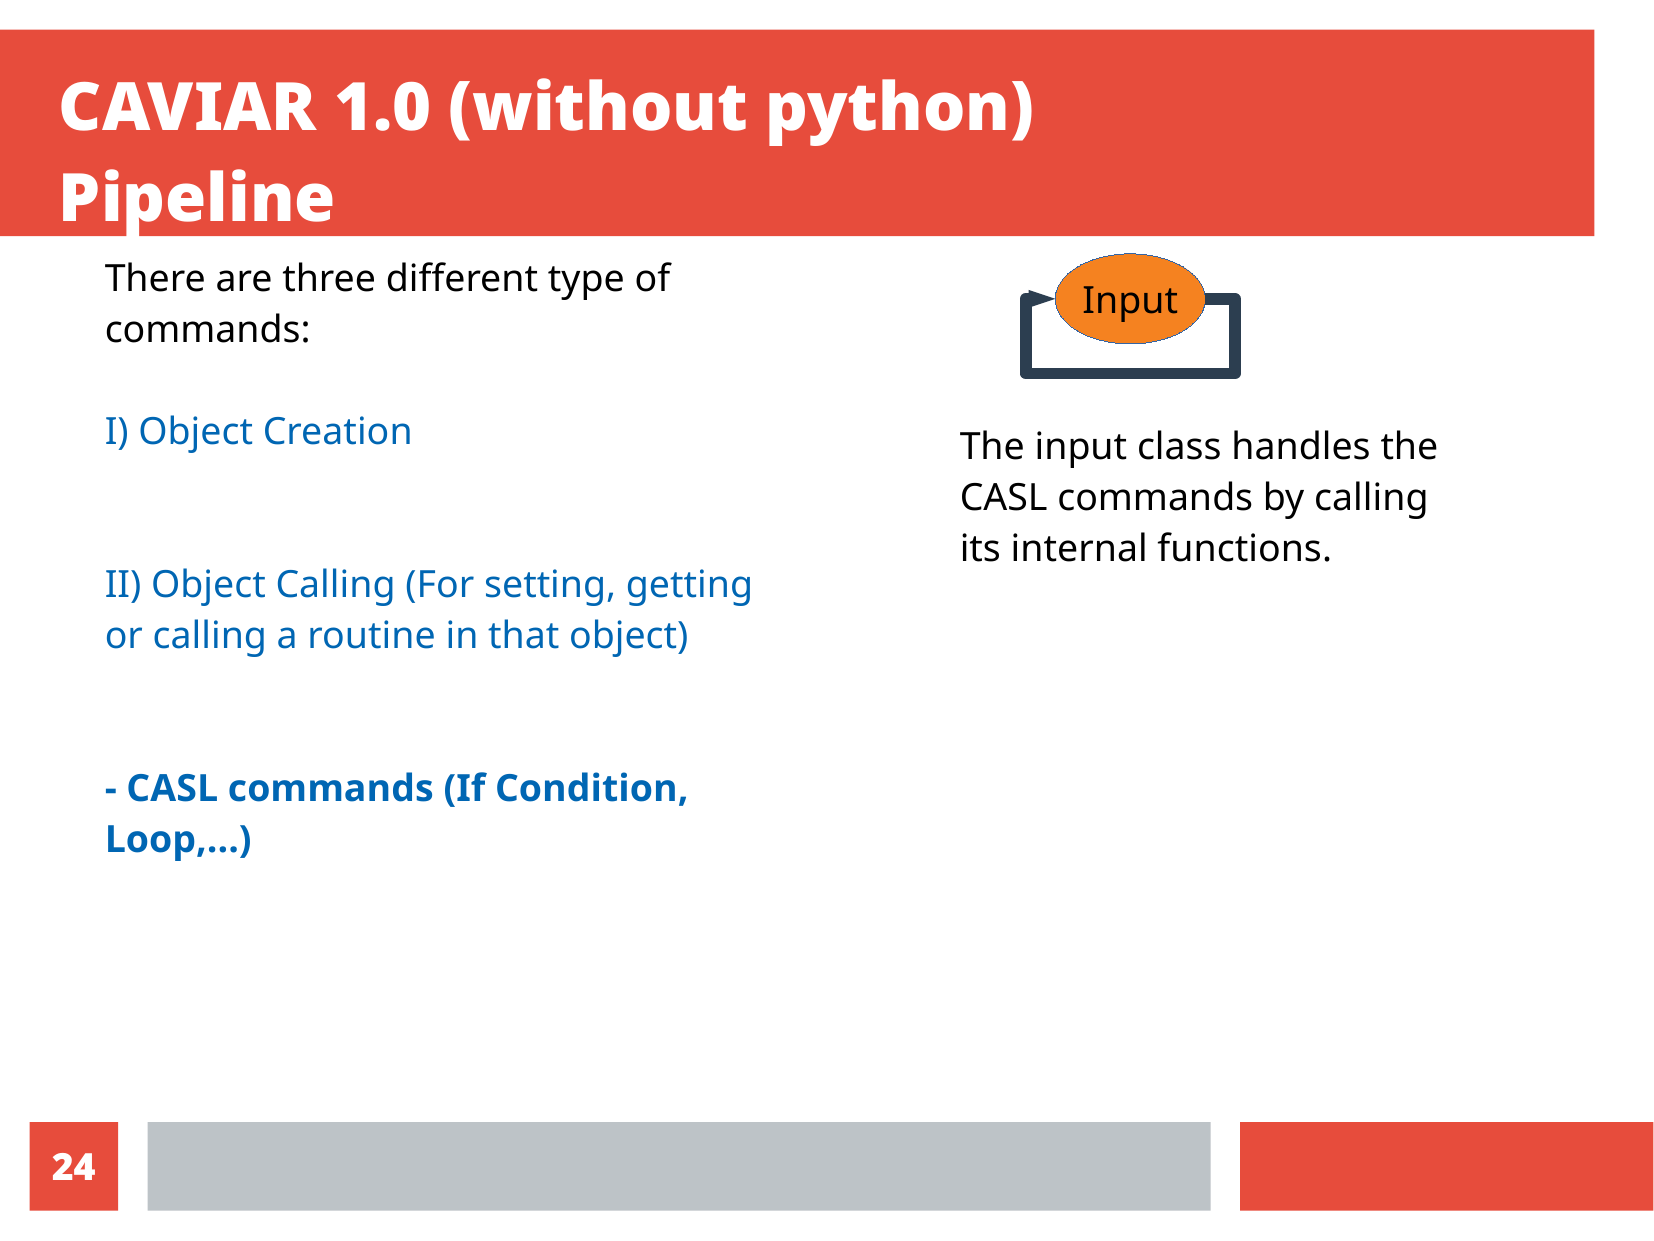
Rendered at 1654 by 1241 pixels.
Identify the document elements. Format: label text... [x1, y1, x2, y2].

text_box Input [1055, 253, 1205, 344]
text_box There are three different type of commands: I) Object Creation II) Object Calling (For setting, getting or calling a routine in that object) - CASL commands (If Condition, Loop,...) [90, 243, 811, 825]
text_box The input class handles the CASL commands by calling its internal functions. [945, 412, 1471, 689]
title CAVIAR 1.0 (without python) Pipeline [59, 59, 1595, 207]
